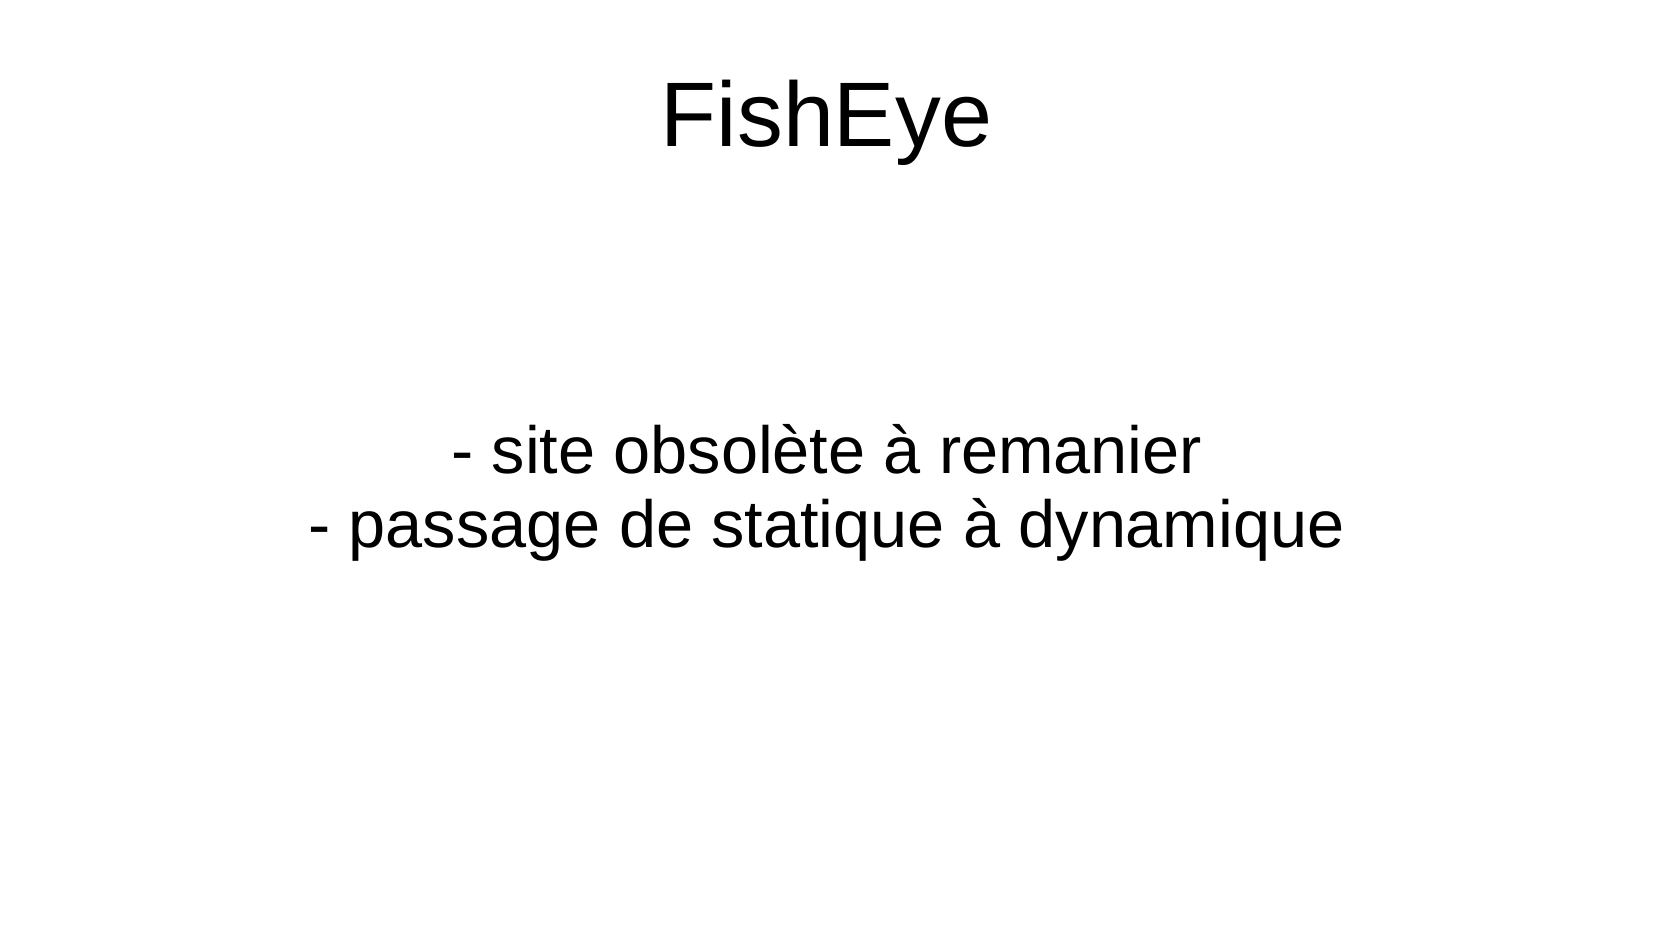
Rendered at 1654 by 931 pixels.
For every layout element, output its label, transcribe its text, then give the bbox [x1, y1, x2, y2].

subtitle - site obsolète à remanier - passage de statique à dynamique [82, 217, 1571, 758]
title FishEye [82, 37, 1571, 193]
